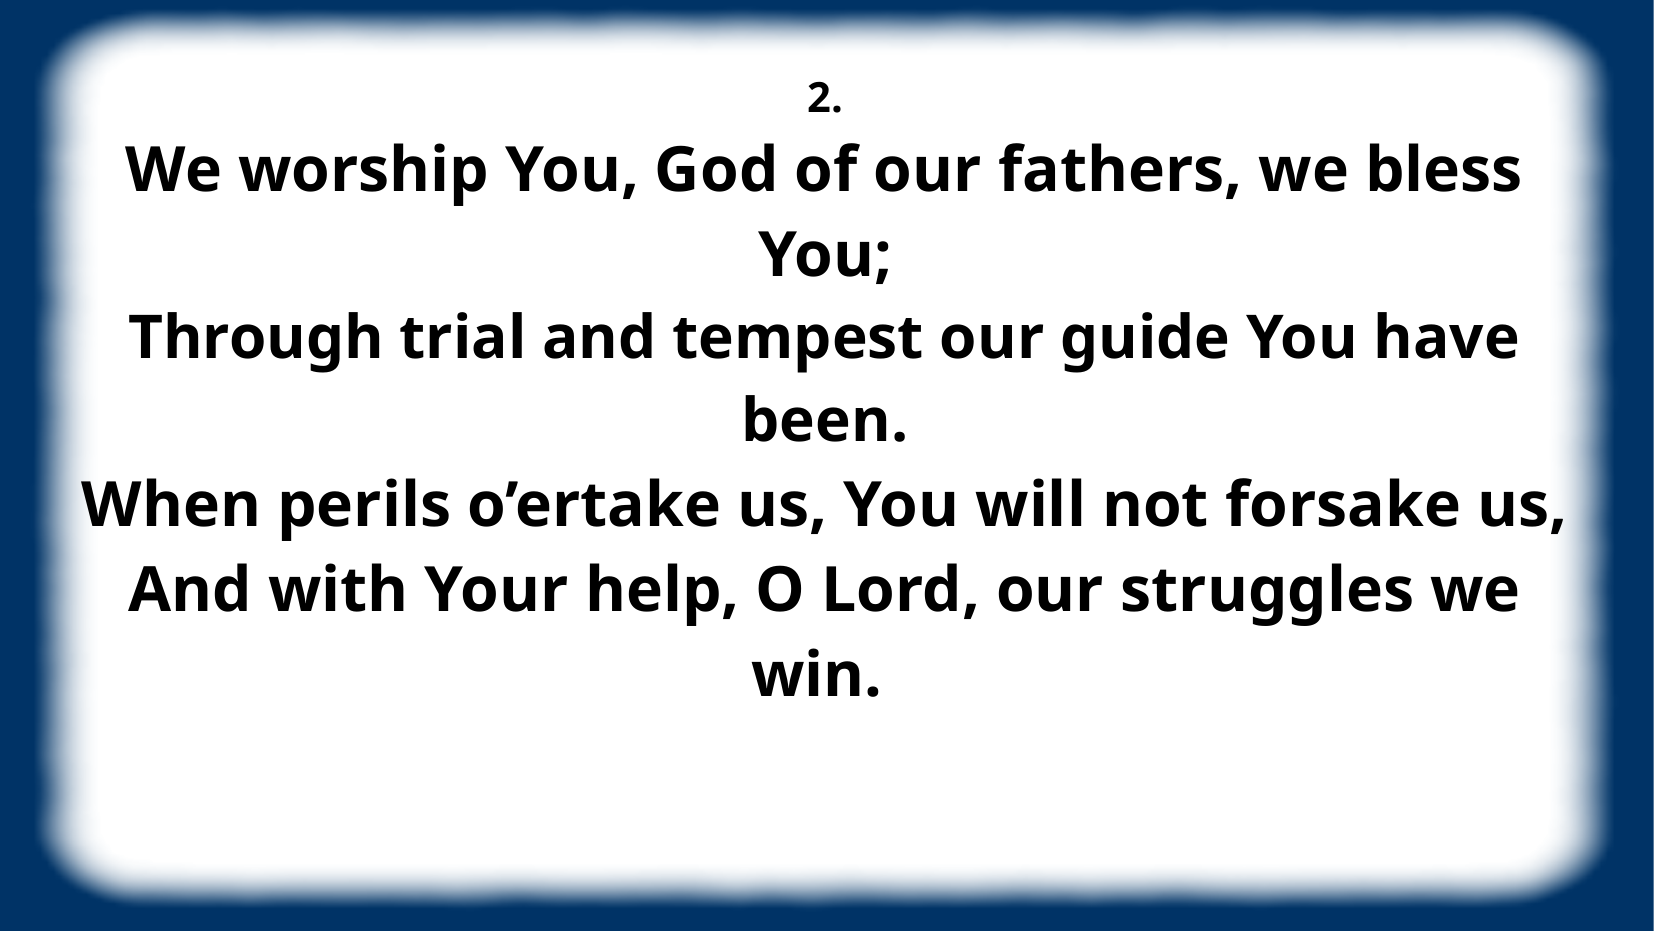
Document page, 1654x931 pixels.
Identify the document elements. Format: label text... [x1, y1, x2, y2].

picture [0, 0, 1654, 931]
text_box 2. We worship You, God of our fathers, we bless You; Through trial and tempest our guide You have been. When perils o’ertake us, You will not forsake us, And with Your help, O Lord, our struggles we win. [60, 60, 1591, 556]
